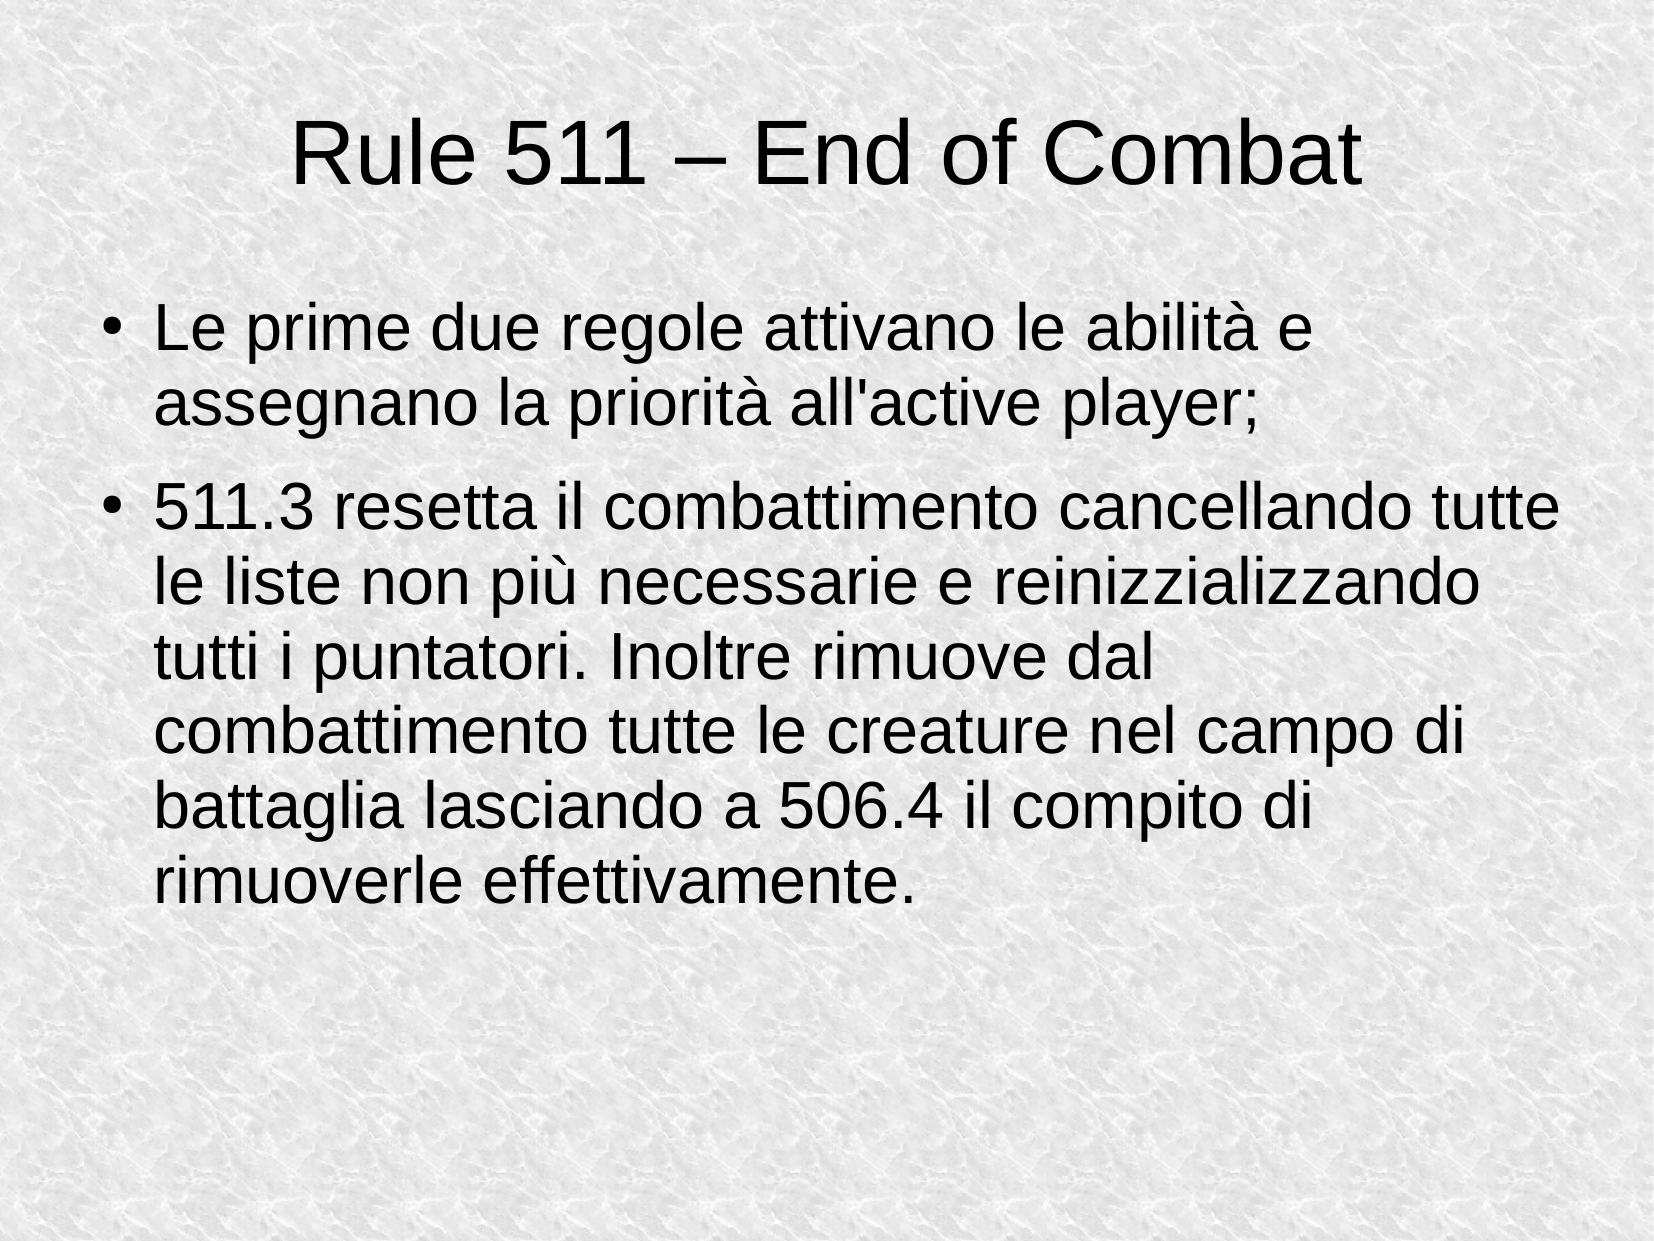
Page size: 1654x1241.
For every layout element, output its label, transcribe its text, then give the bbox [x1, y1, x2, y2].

picture [0, 0, 1654, 1241]
title Rule 511 – End of Combat [82, 49, 1571, 257]
list Le prime due regole attivano le abilità e assegnano la priorità all'active player; 511.3 resetta il combattimento cancellando tutte le liste non più necessarie e reinizzializzando tutti i puntatori. Inoltre rimuove dal combattimento tutte le creature nel campo di battaglia lasciando a 506.4 il compito di rimuoverle effettivamente. [82, 290, 1571, 1109]
